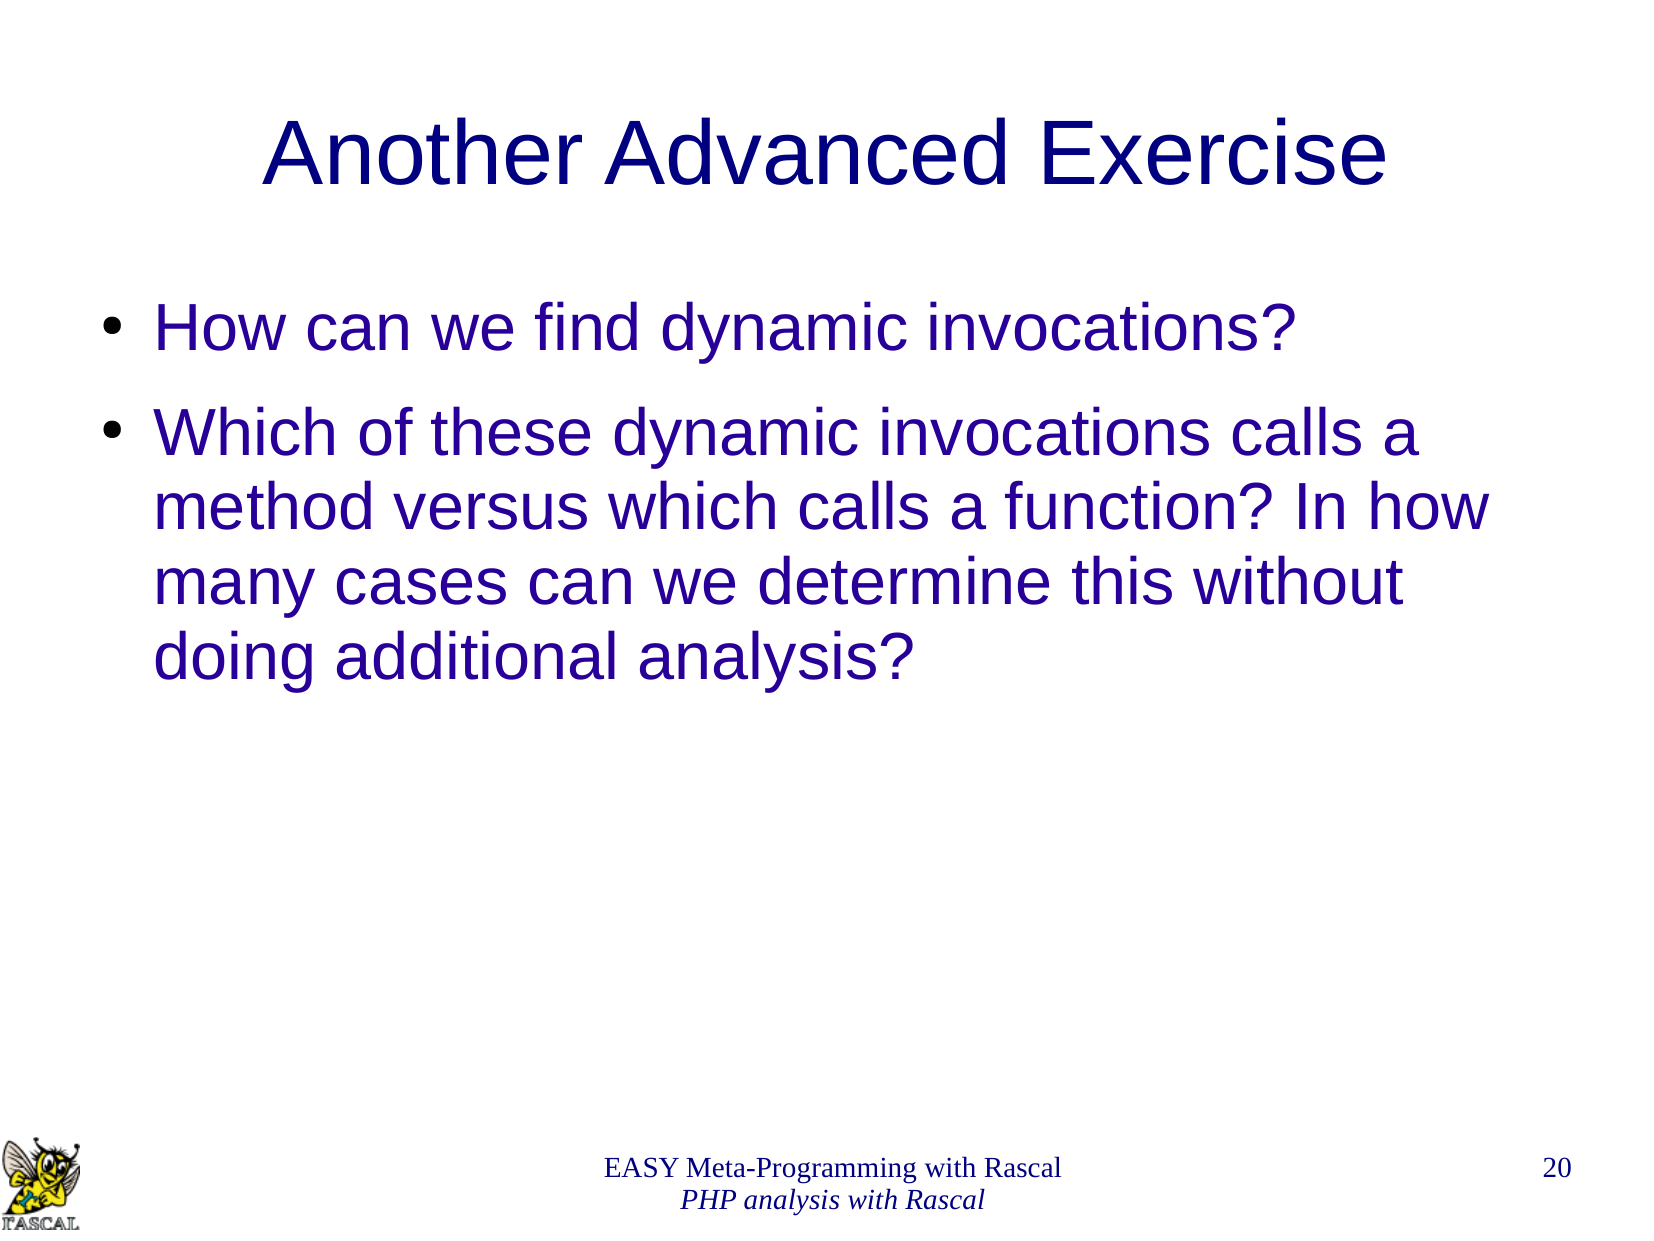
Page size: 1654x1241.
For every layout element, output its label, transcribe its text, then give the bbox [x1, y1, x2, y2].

title Another Advanced Exercise [82, 49, 1571, 257]
picture [1, 1137, 80, 1230]
list How can we find dynamic invocations? Which of these dynamic invocations calls a method versus which calls a function? In how many cases can we determine this without doing additional analysis? [82, 290, 1571, 1010]
